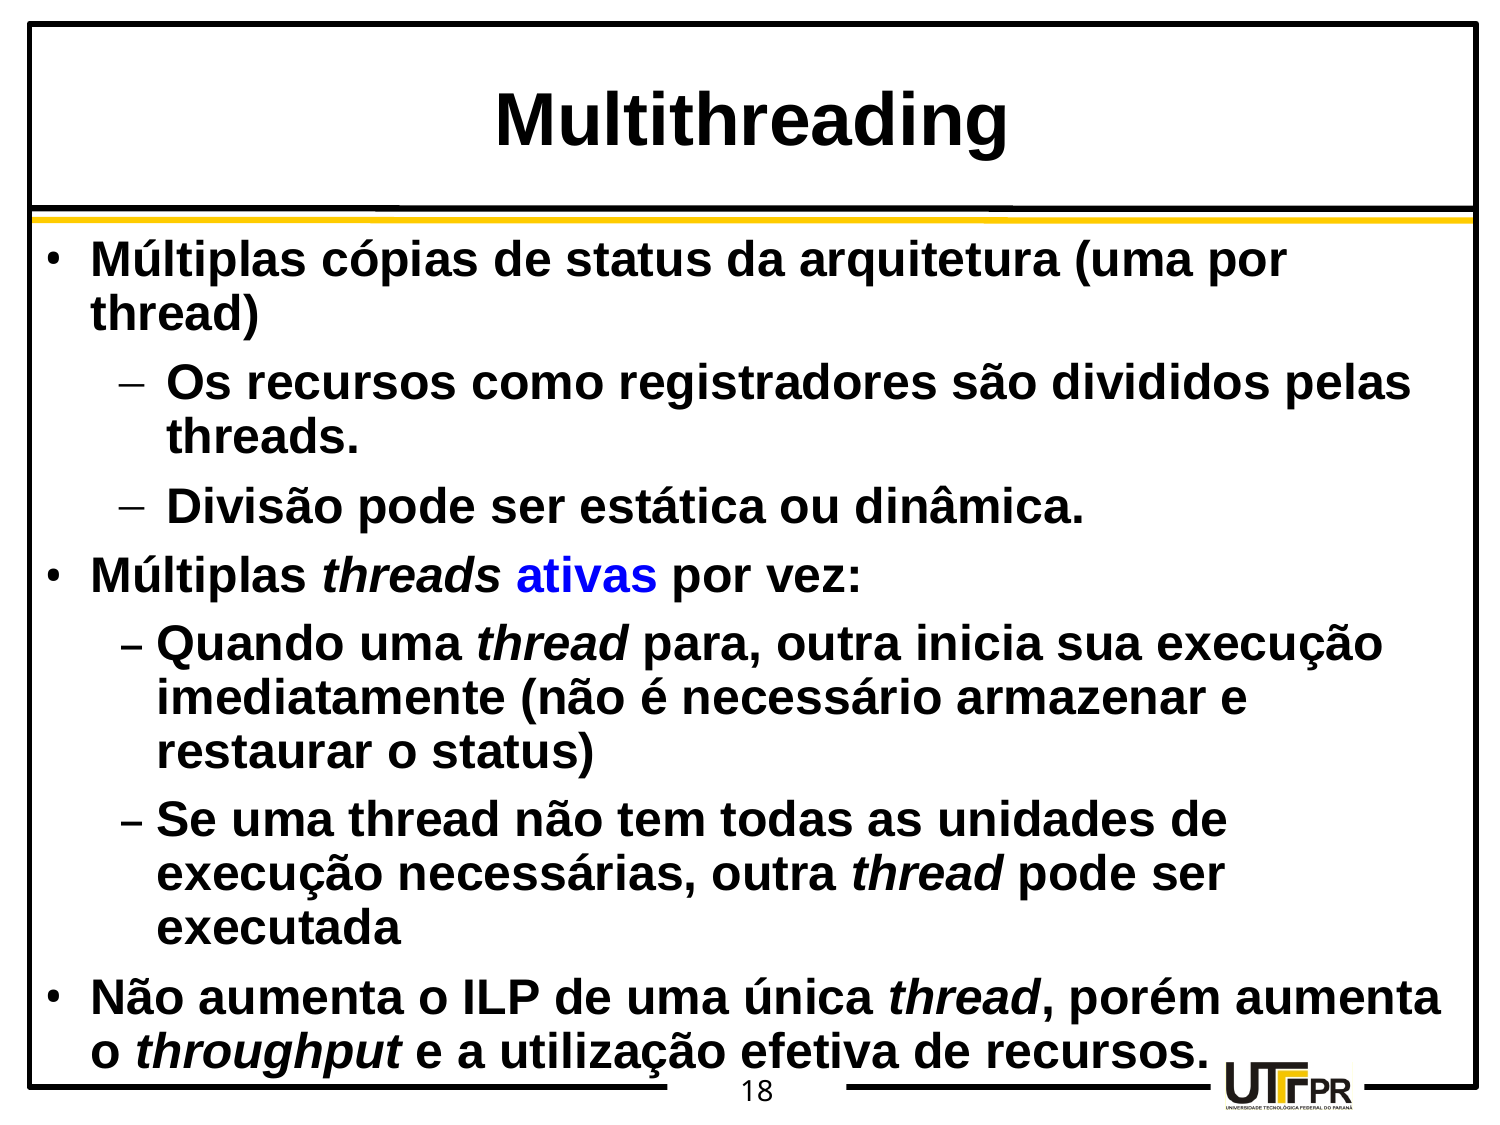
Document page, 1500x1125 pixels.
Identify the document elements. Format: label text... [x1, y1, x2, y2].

title Multithreading [29, 47, 1477, 196]
text_box Múltiplas cópias de status da arquitetura (uma por thread) Os recursos como registradores são divididos pelas threads. Divisão pode ser estática ou dinâmica. Múltiplas threads ativas por vez: Quando uma thread para, outra inicia sua execução imediatamente (não é necessário armazenar e restaurar o status) Se uma thread não tem todas as unidades de execução necessárias, outra thread pode ser executada Não aumenta o ILP de uma única thread, porém aumenta o throughput e a utilização efetiva de recursos. [29, 225, 1471, 1125]
